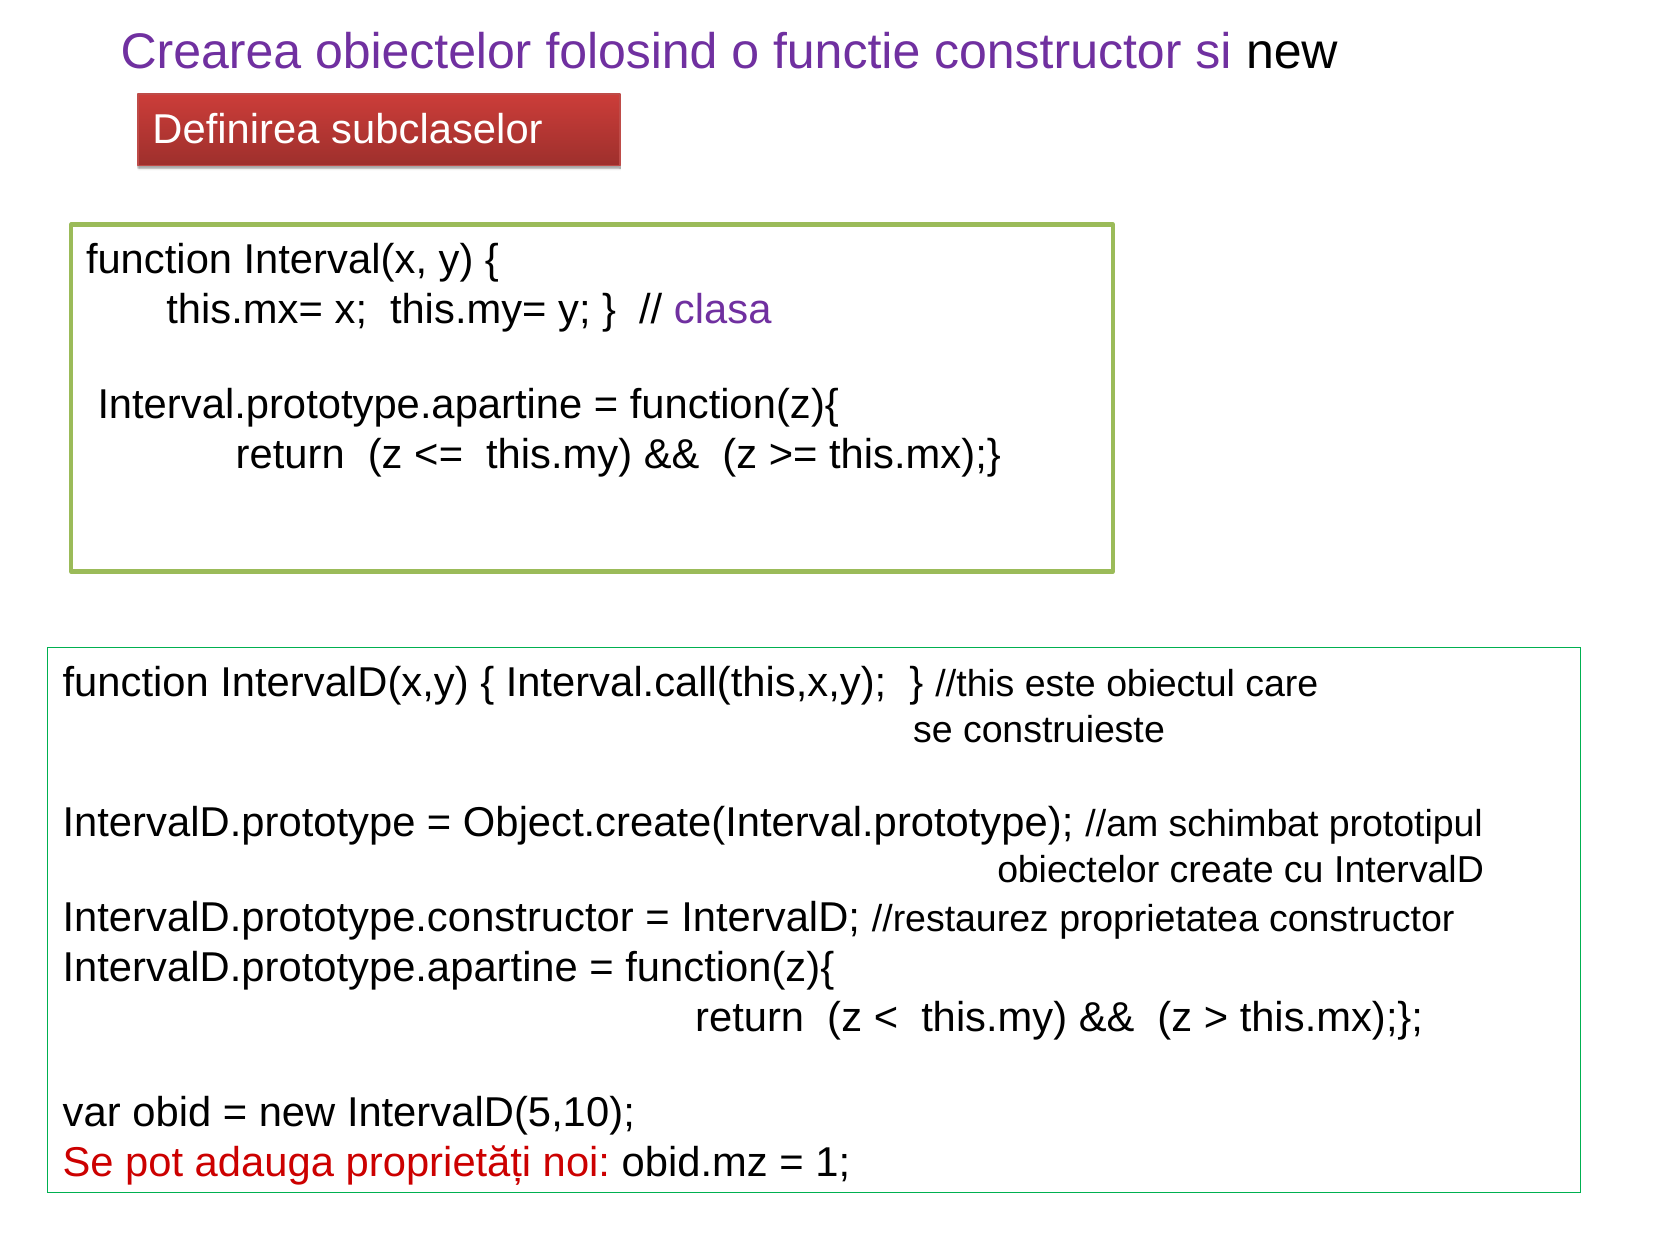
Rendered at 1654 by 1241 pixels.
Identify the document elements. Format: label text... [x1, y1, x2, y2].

text_box Crearea obiectelor folosind o functie constructor si new [105, 10, 1654, 391]
text_box function Interval(x, y) { this.mx= x; this.my= y; } // clasa Interval.prototype.apartine = function(z){ return (z <= this.my) && (z >= this.mx);} [71, 224, 1113, 572]
text_box function IntervalD(x,y) { Interval.call(this,x,y); } //this este obiectul care se construieste IntervalD.prototype = Object.create(Interval.prototype); //am schimbat prototipul obiectelor create cu IntervalD IntervalD.prototype.constructor = IntervalD; //restaurez proprietatea constructor IntervalD.prototype.apartine = function(z){ return (z < this.my) && (z > this.mx);}; var obid = new IntervalD(5,10); Se pot adauga proprietăți noi: obid.mz = 1; [47, 647, 1581, 1193]
text_box Definirea subclaselor [137, 94, 620, 166]
